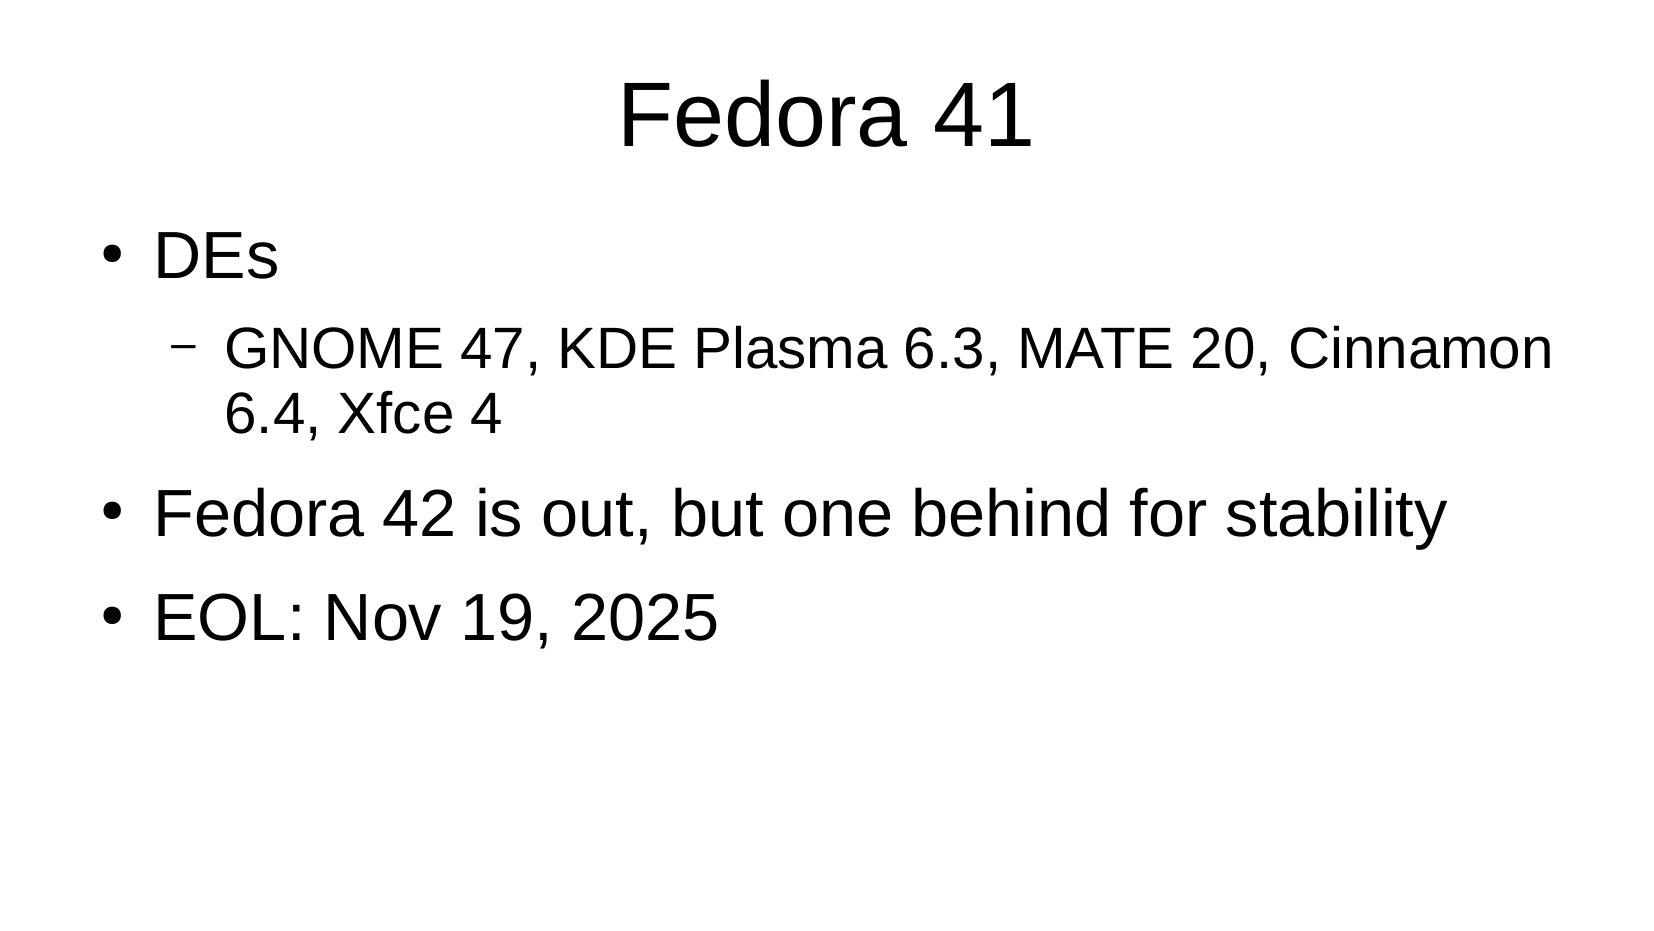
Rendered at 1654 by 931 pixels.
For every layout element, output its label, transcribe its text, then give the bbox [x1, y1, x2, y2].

list DEs GNOME 47, KDE Plasma 6.3, MATE 20, Cinnamon 6.4, Xfce 4 Fedora 42 is out, but one behind for stability EOL: Nov 19, 2025 [82, 217, 1571, 758]
title Fedora 41 [82, 37, 1571, 193]
